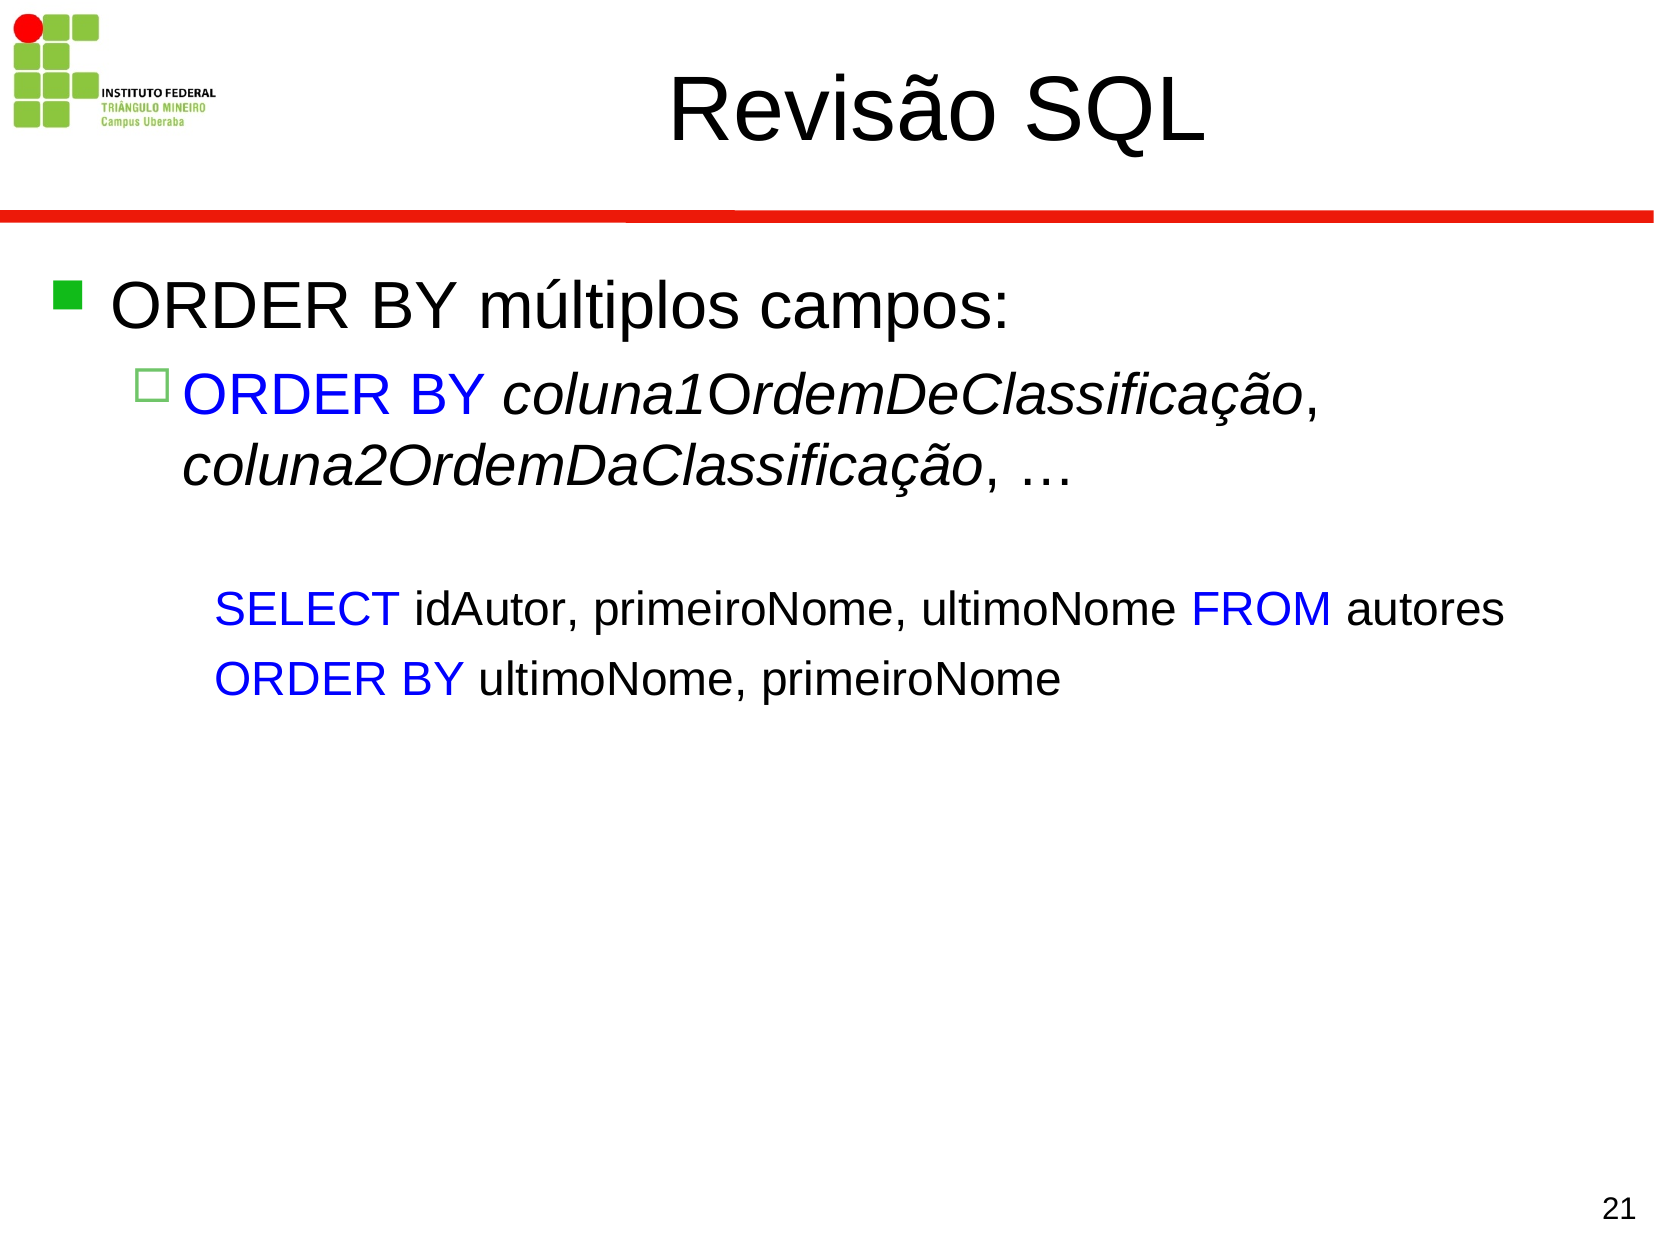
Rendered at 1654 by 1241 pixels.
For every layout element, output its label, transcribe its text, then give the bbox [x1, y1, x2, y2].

text_box <número> [1185, 1179, 1654, 1220]
picture [0, 2, 228, 139]
text_box ORDER BY múltiplos campos: ORDER BY coluna1OrdemDeClassificação, coluna2OrdemDaClassificação, … SELECT idAutor, primeiroNome, ultimoNome FROM autores ORDER BY ultimoNome, primeiroNome [32, 253, 1622, 1205]
text_box Revisão SQL [253, 0, 1622, 207]
